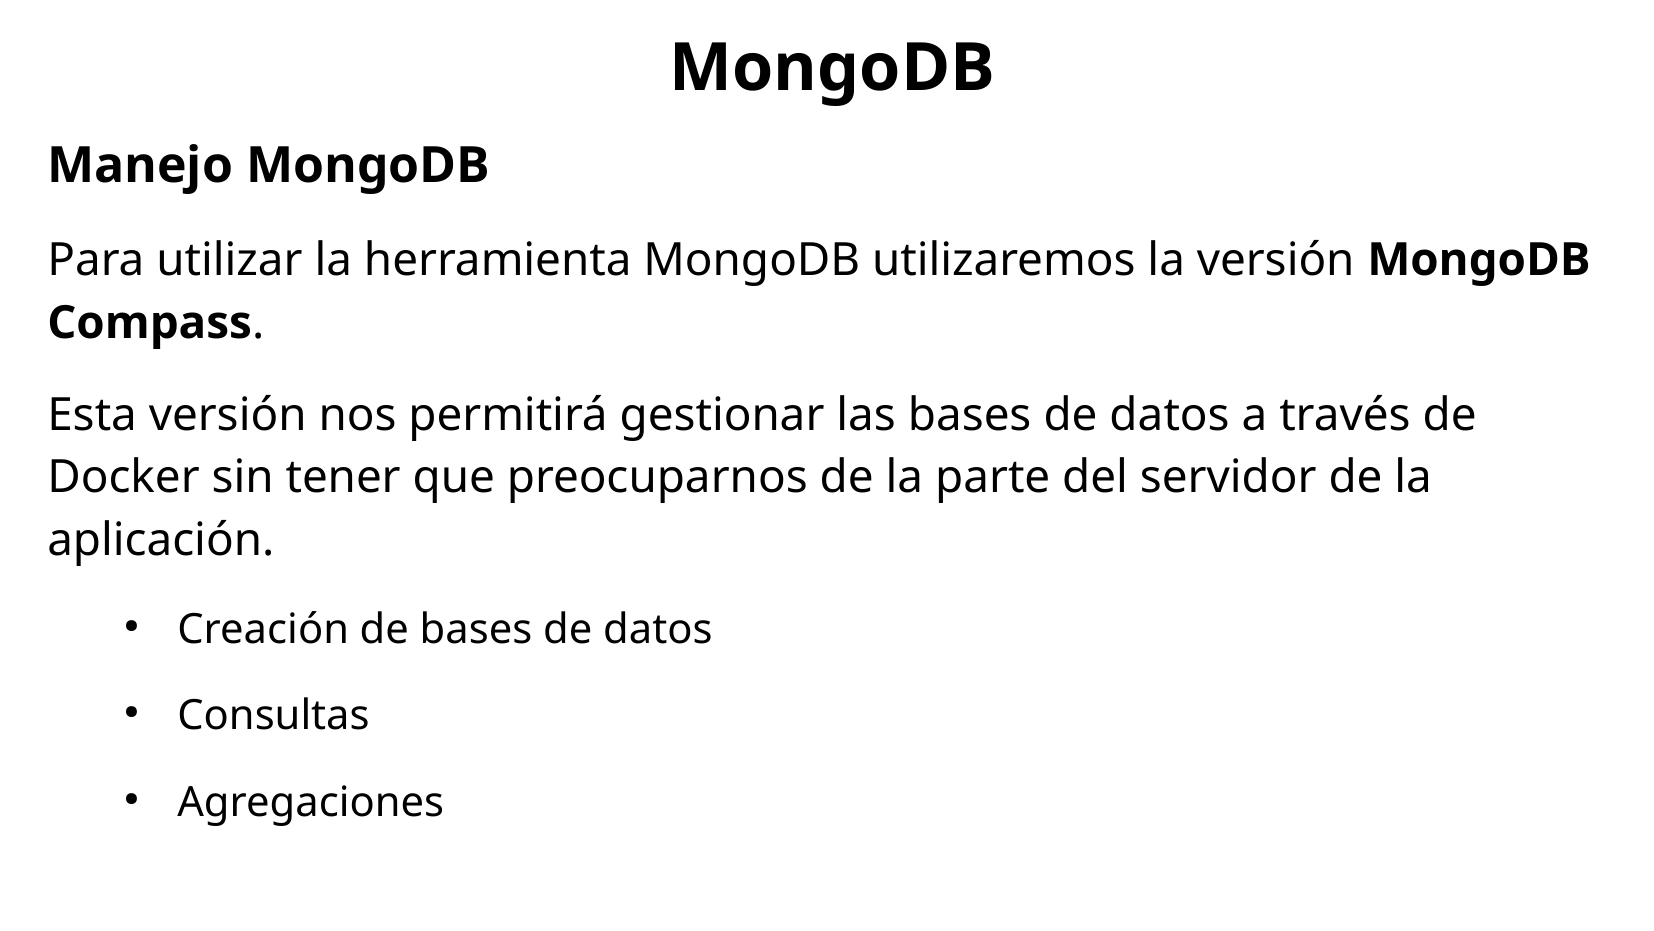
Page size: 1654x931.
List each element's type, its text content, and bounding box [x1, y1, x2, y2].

list Manejo MongoDB Para utilizar la herramienta MongoDB utilizaremos la versión MongoDB Compass. Esta versión nos permitirá gestionar las bases de datos a través de Docker sin tener que preocuparnos de la parte del servidor de la aplicación. Creación de bases de datos Consultas Agregaciones [47, 128, 1595, 886]
title MongoDB [88, 16, 1577, 113]
